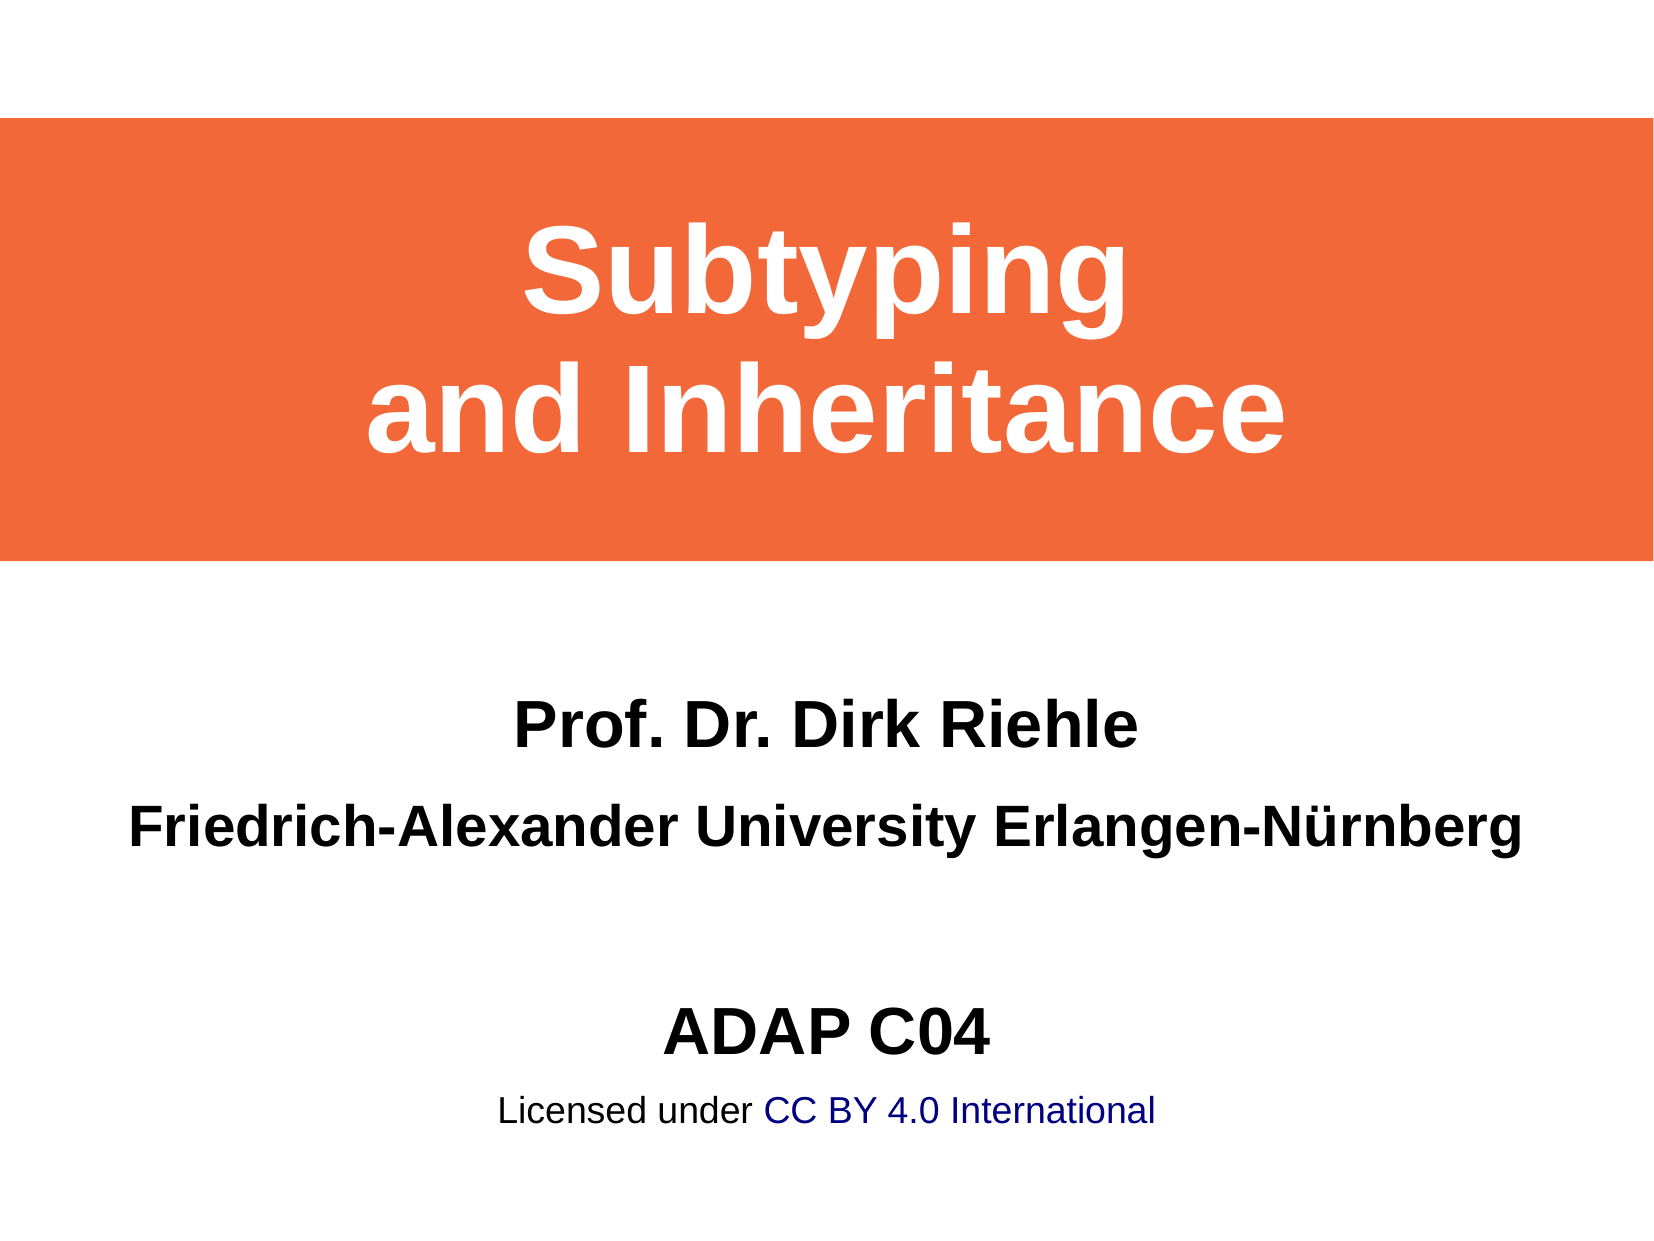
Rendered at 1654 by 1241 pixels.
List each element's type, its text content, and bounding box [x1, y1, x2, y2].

subtitle Prof. Dr. Dirk Riehle Friedrich-Alexander University Erlangen-Nürnberg ADAP C04 Licensed under CC BY 4.0 International [29, 590, 1625, 1182]
title Subtyping and Inheritance [0, 118, 1654, 562]
